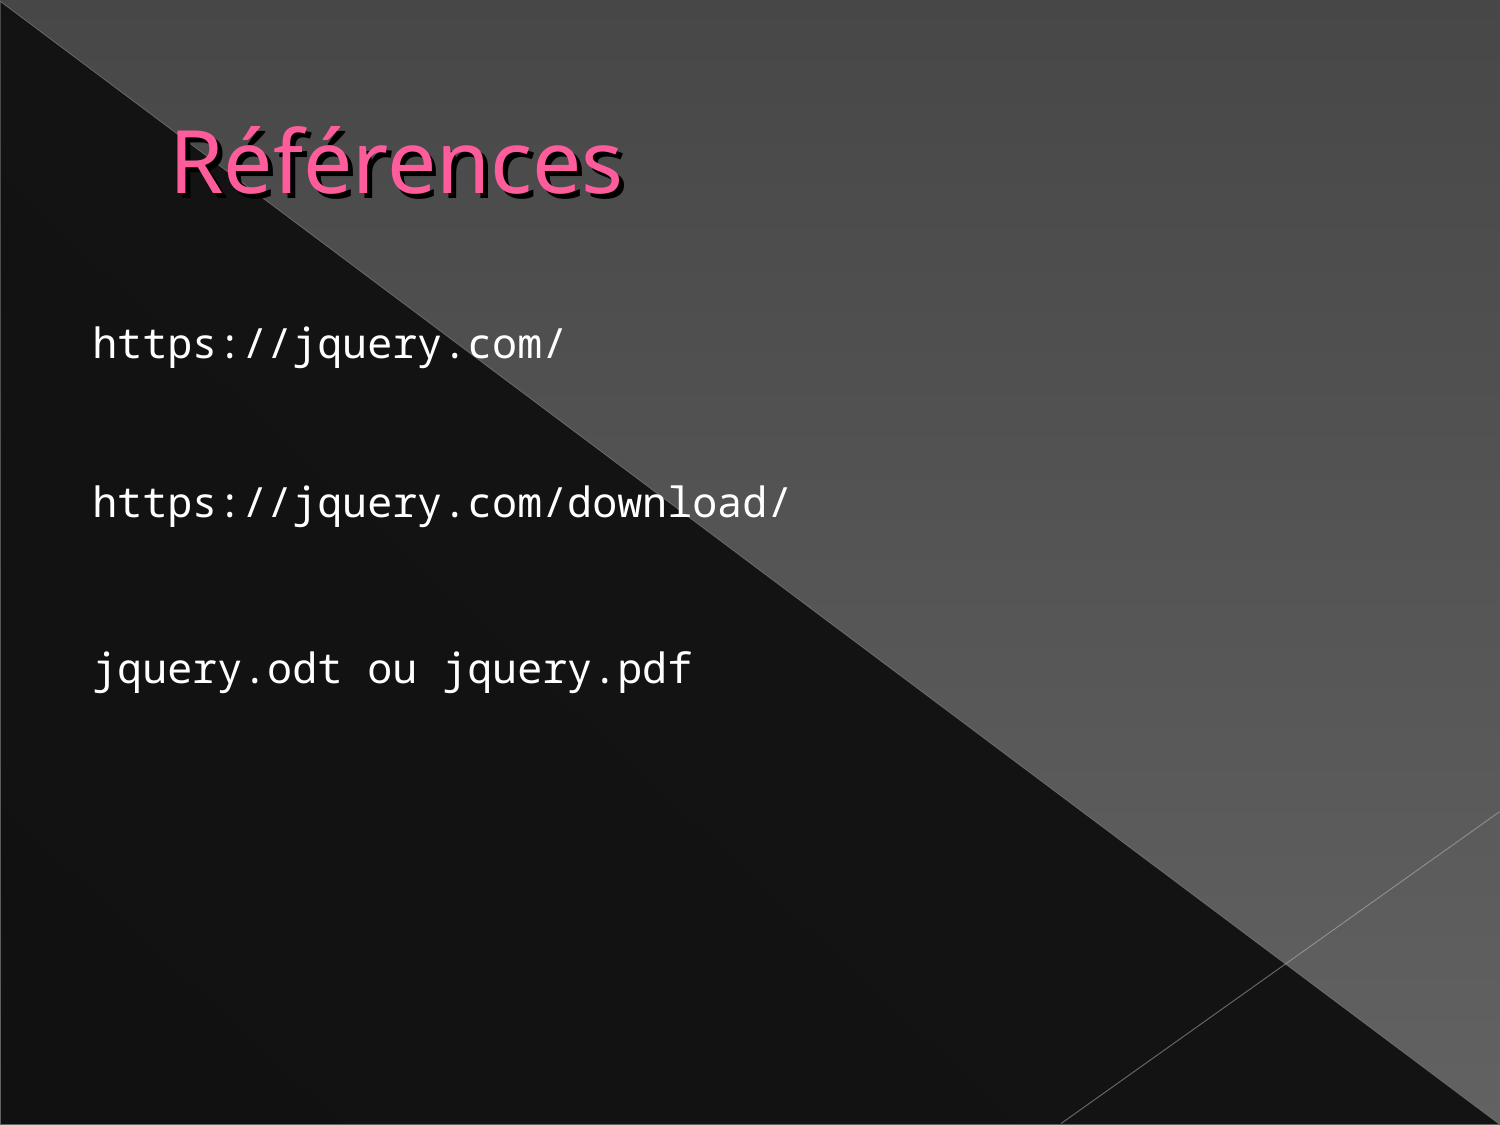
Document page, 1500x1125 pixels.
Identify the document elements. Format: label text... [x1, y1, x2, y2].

title Références [75, 43, 1426, 274]
list https://jquery.com/ https://jquery.com/download/ jquery.odt ou jquery.pdf [77, 229, 1428, 934]
